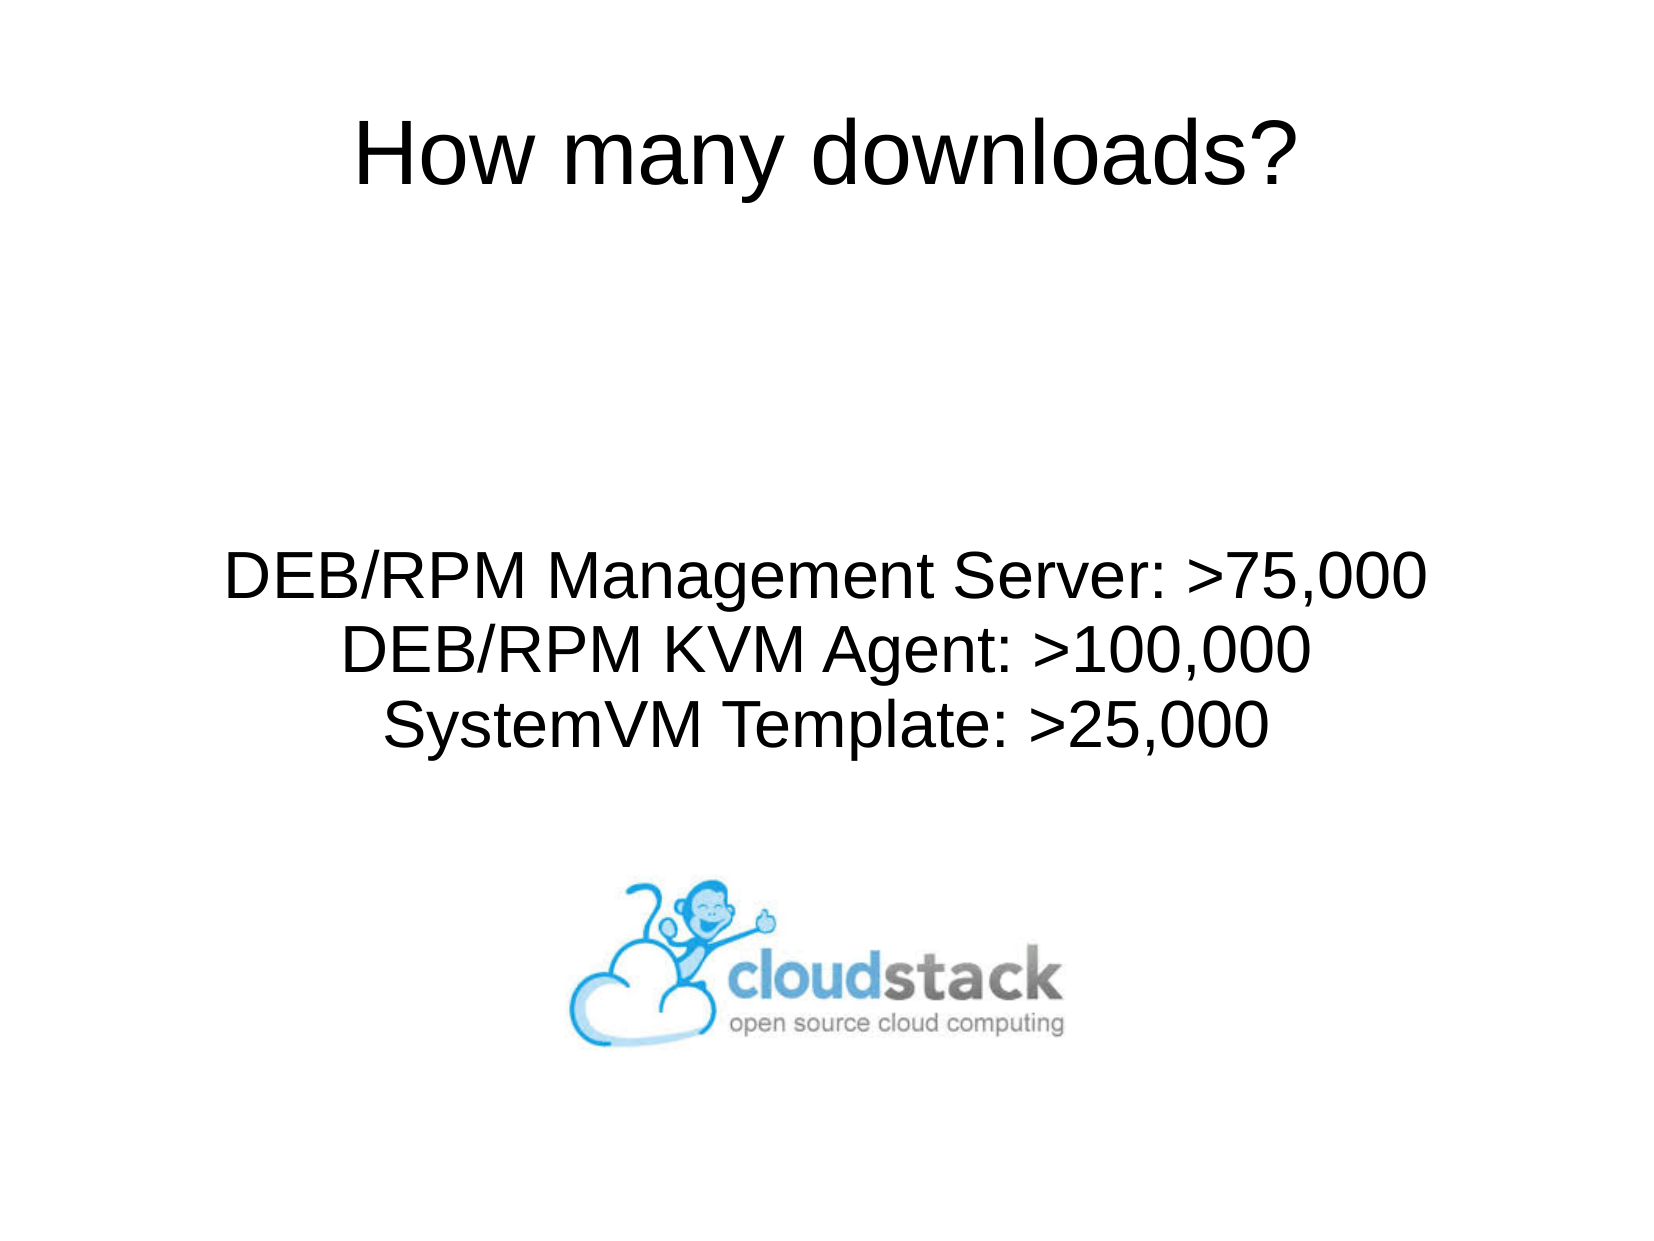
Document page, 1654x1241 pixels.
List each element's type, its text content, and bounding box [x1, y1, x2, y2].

subtitle DEB/RPM Management Server: >75,000 DEB/RPM KVM Agent: >100,000 SystemVM Template: >25,000 [82, 290, 1571, 1010]
title How many downloads? [82, 49, 1571, 257]
picture [540, 850, 1099, 1071]
